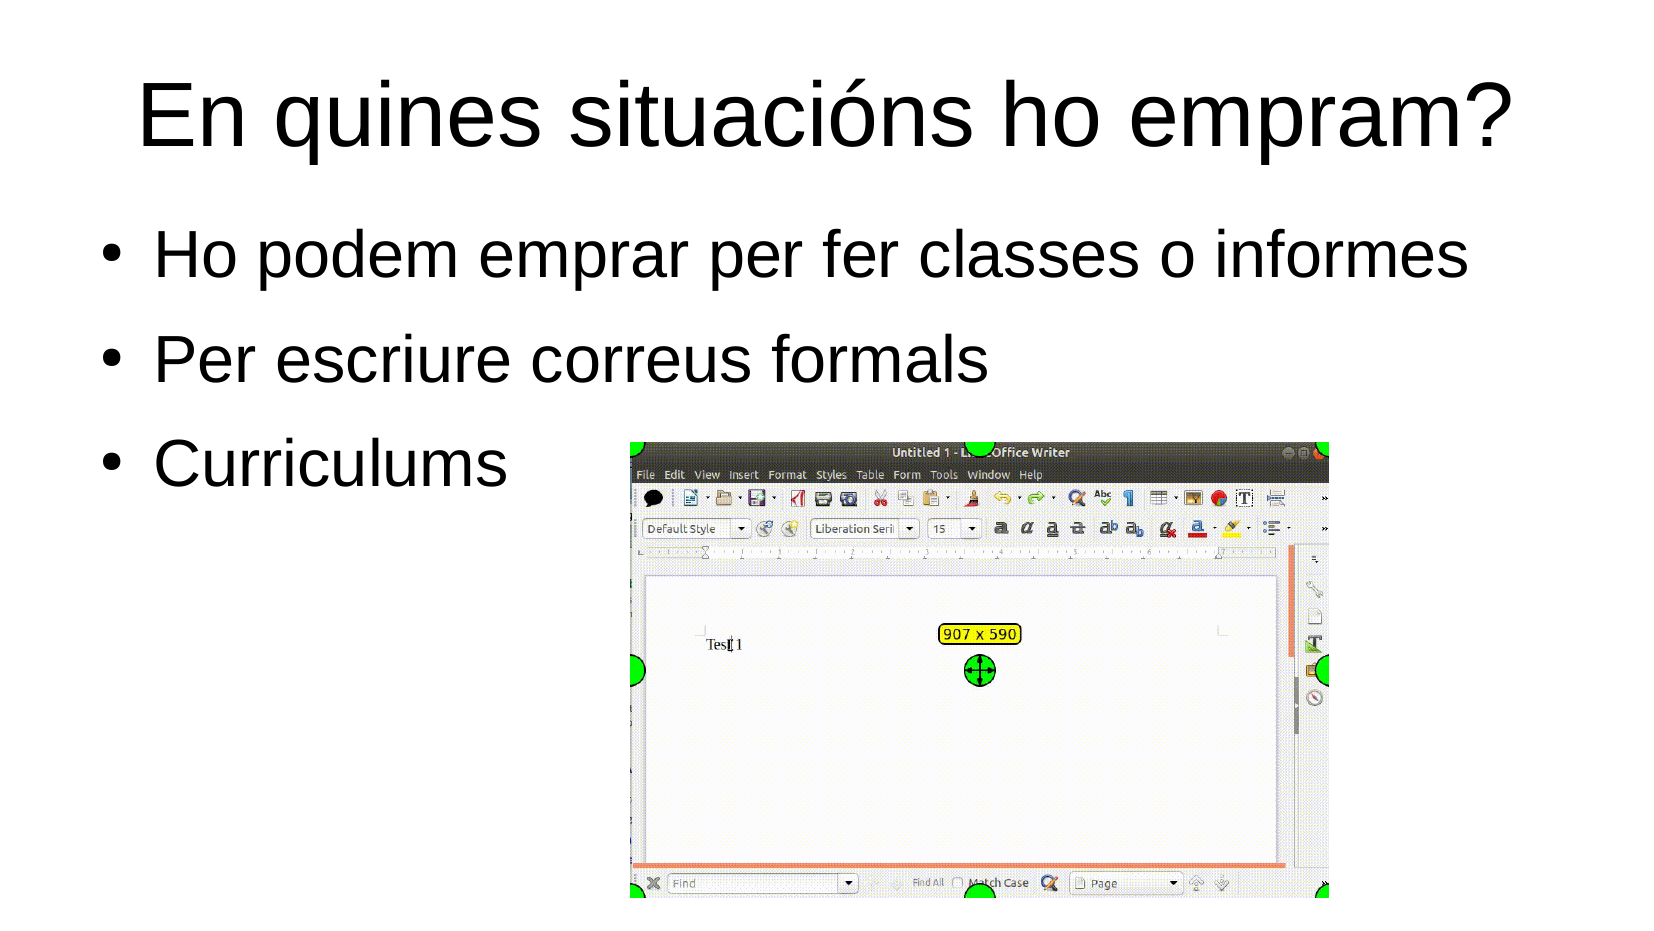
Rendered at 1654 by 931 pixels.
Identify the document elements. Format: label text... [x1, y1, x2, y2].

picture [630, 442, 1329, 898]
list Ho podem emprar per fer classes o informes Per escriure correus formals Curriculums [82, 217, 1571, 757]
title En quines situacións ho empram? [82, 36, 1571, 193]
